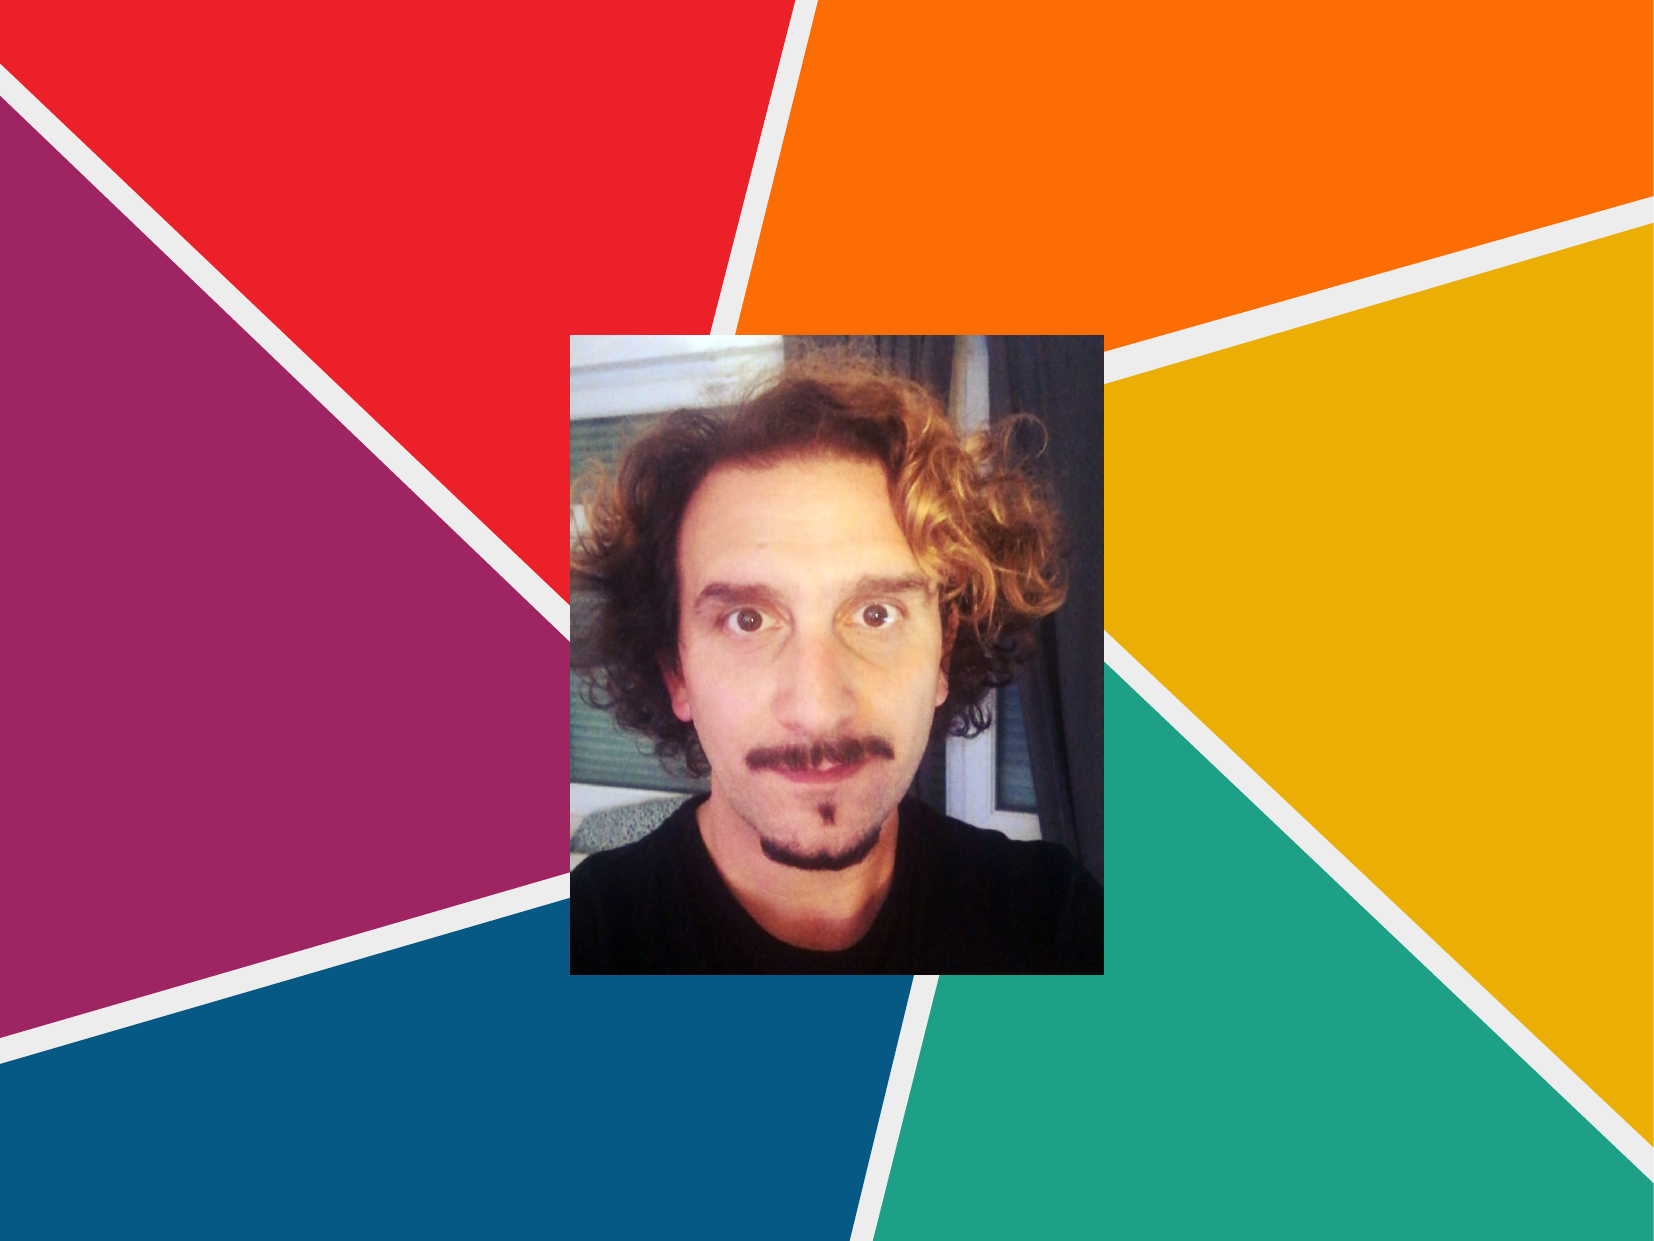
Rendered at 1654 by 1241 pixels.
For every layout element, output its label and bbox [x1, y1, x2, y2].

picture [570, 335, 1104, 976]
